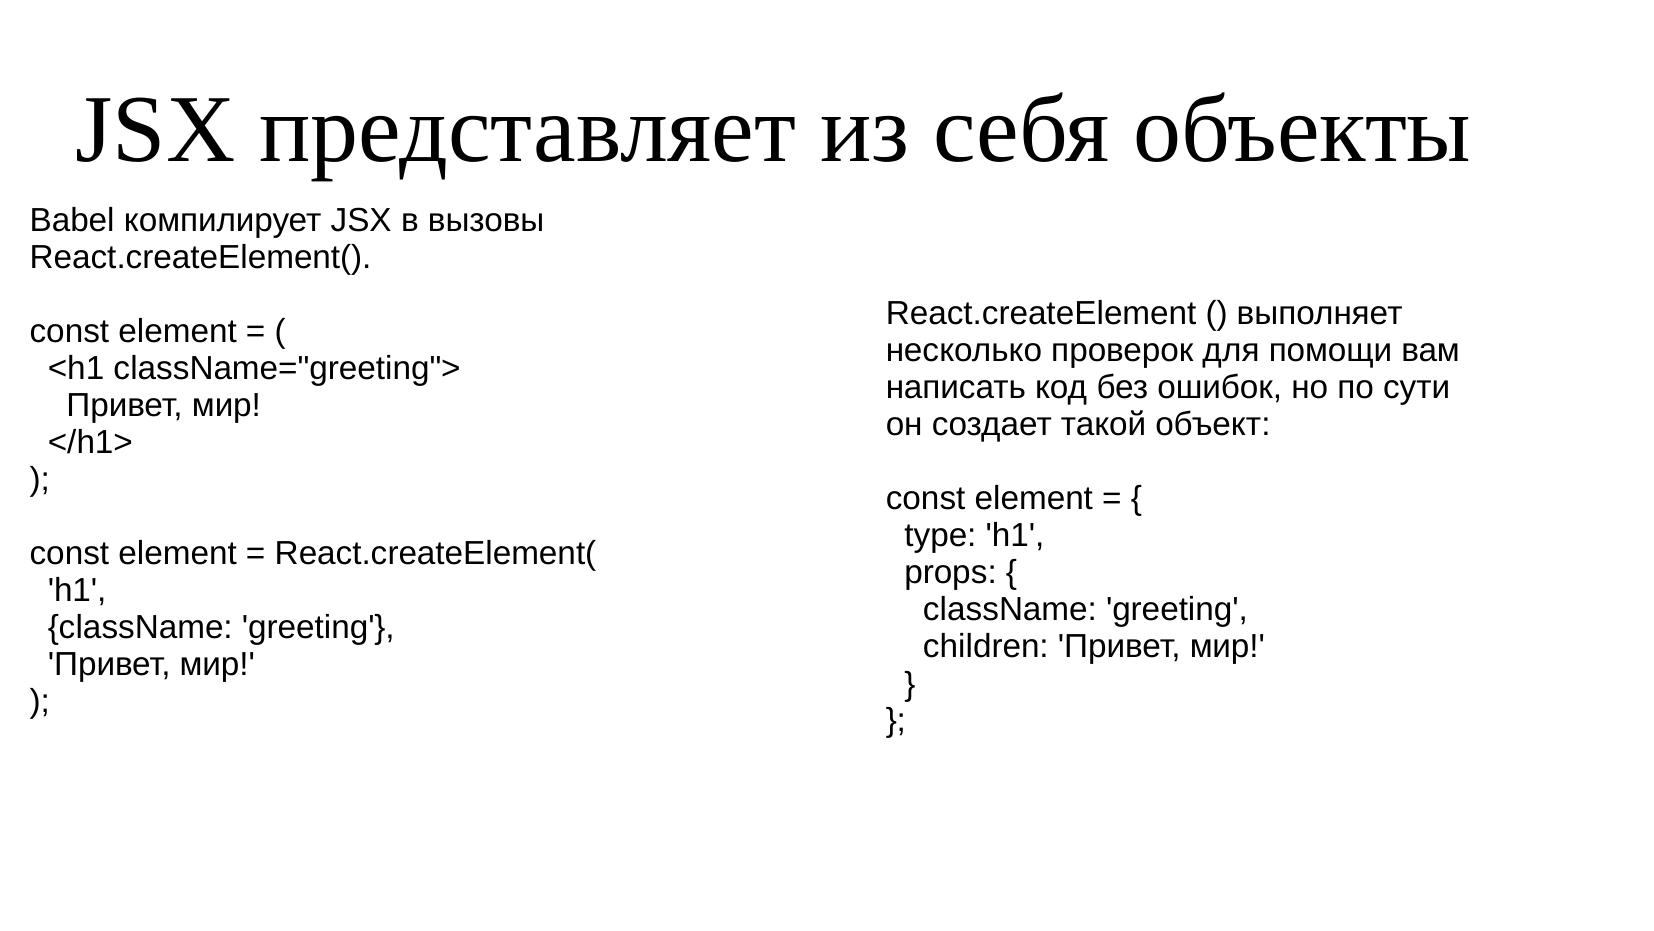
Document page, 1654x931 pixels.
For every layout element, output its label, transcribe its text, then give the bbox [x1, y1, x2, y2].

text_box React.createElement () выполняет несколько проверок для помощи вам написать код без ошибок, но по сути он создает такой объект: const element = { type: 'h1', props: { className: 'greeting', children: 'Привет, мир!' } }; [885, 236, 1477, 798]
title JSX представляет из себя объекты [0, 51, 1489, 207]
subtitle Babel компилирует JSX в вызовы React.createElement(). const element = ( <h1 className="greeting"> Привет, мир! </h1> ); const element = React.createElement( 'h1', {className: 'greeting'}, 'Привет, мир!' ); [29, 201, 916, 757]
